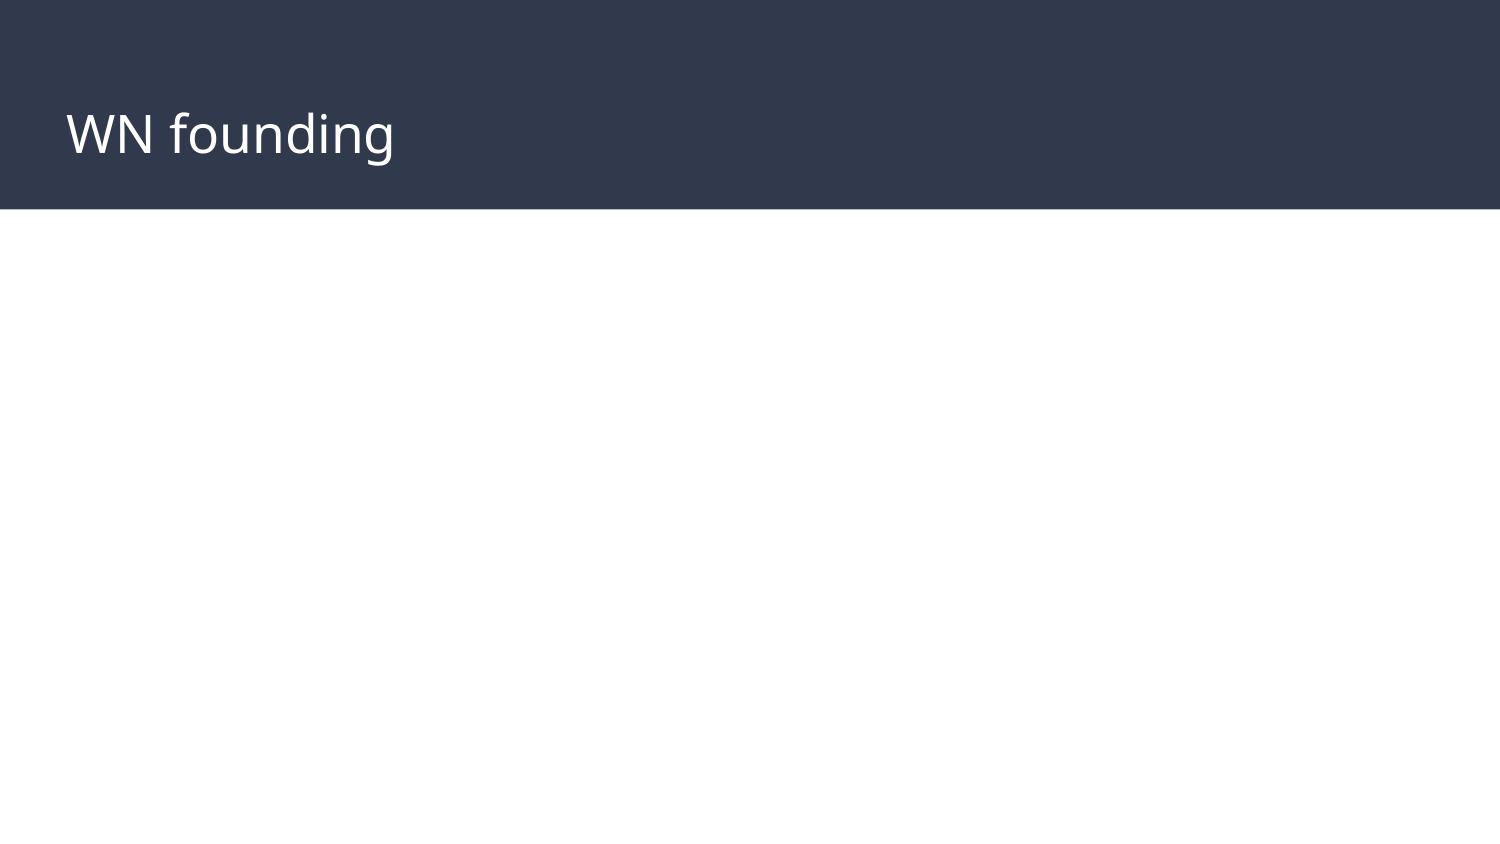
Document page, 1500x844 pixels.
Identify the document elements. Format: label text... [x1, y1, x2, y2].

title WN founding [51, 82, 1449, 185]
